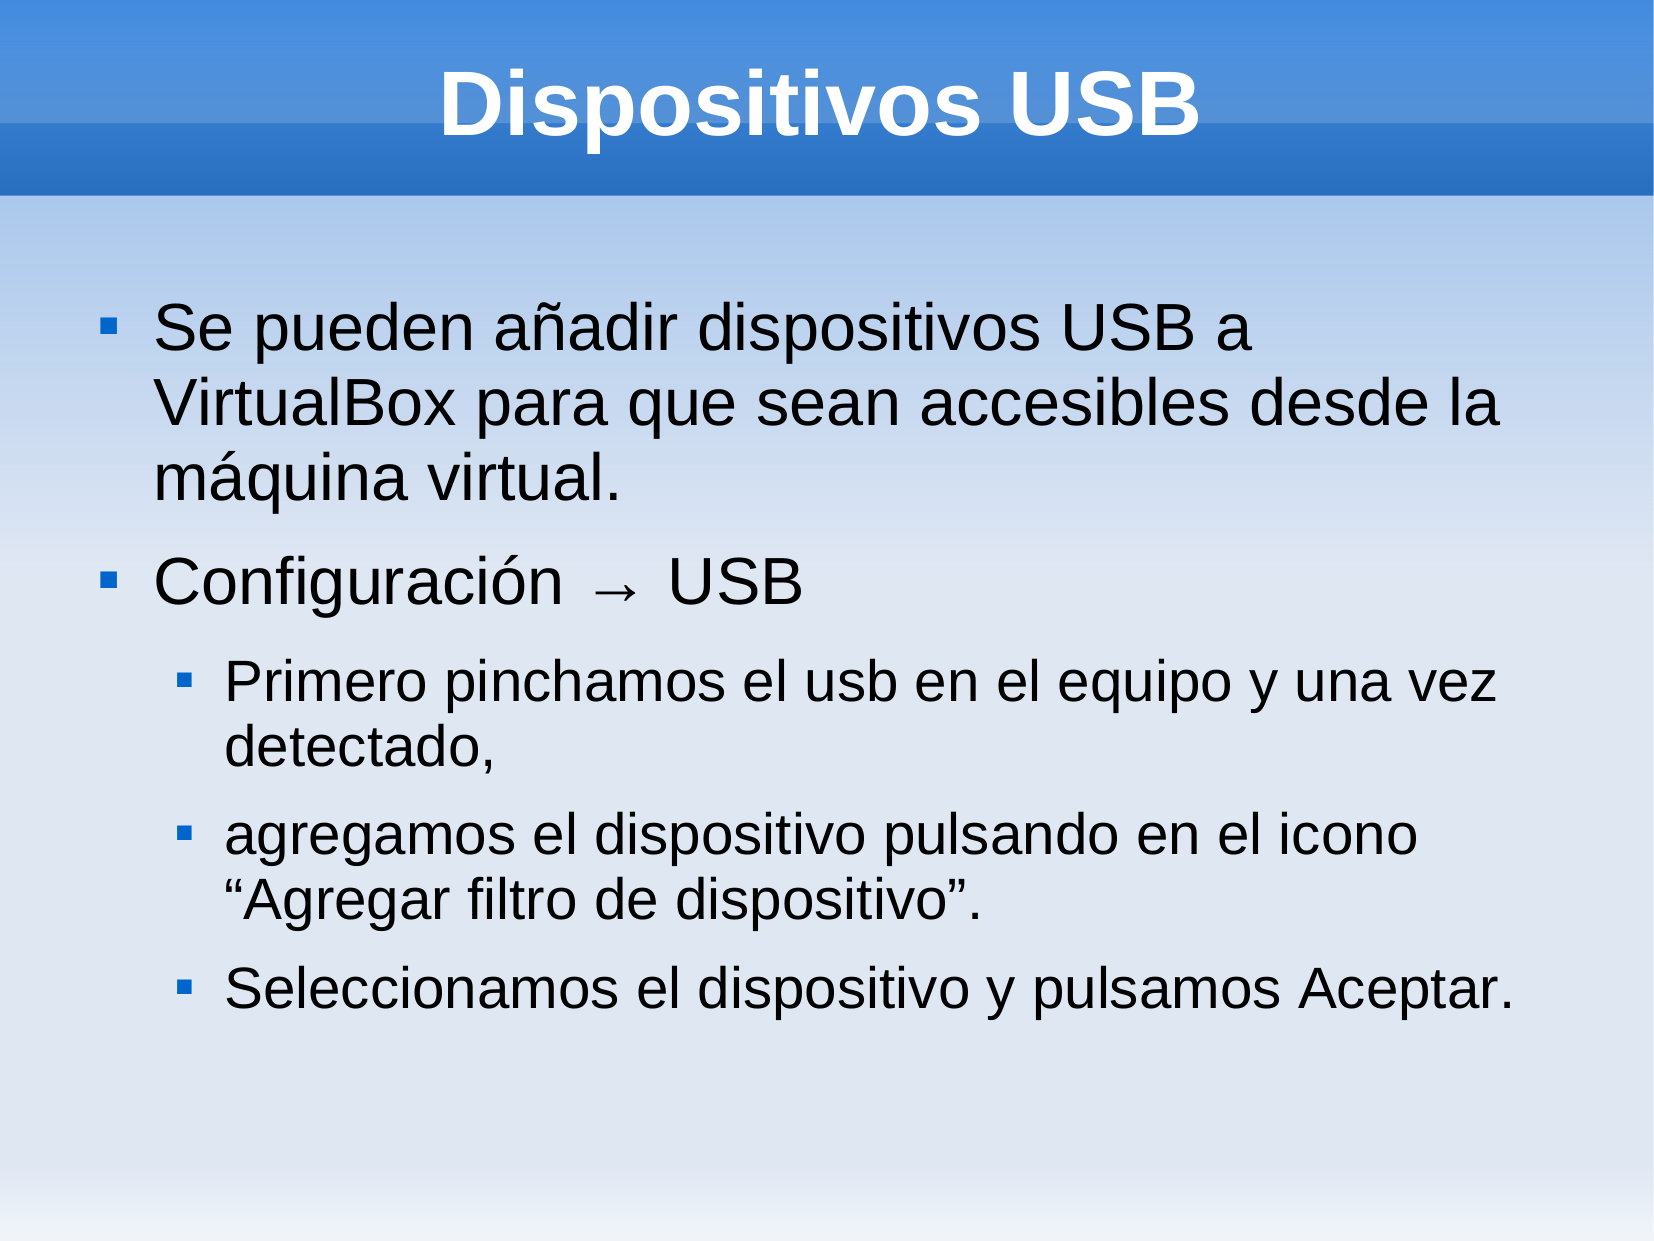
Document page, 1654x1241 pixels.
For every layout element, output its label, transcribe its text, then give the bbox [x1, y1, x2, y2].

picture [0, 0, 1654, 1241]
list Se pueden añadir dispositivos USB a VirtualBox para que sean accesibles desde la máquina virtual. Configuración → USB Primero pinchamos el usb en el equipo y una vez detectado, agregamos el dispositivo pulsando en el icono “Agregar filtro de dispositivo”. Seleccionamos el dispositivo y pulsamos Aceptar. [82, 290, 1571, 1109]
title Dispositivos USB [76, 0, 1565, 208]
